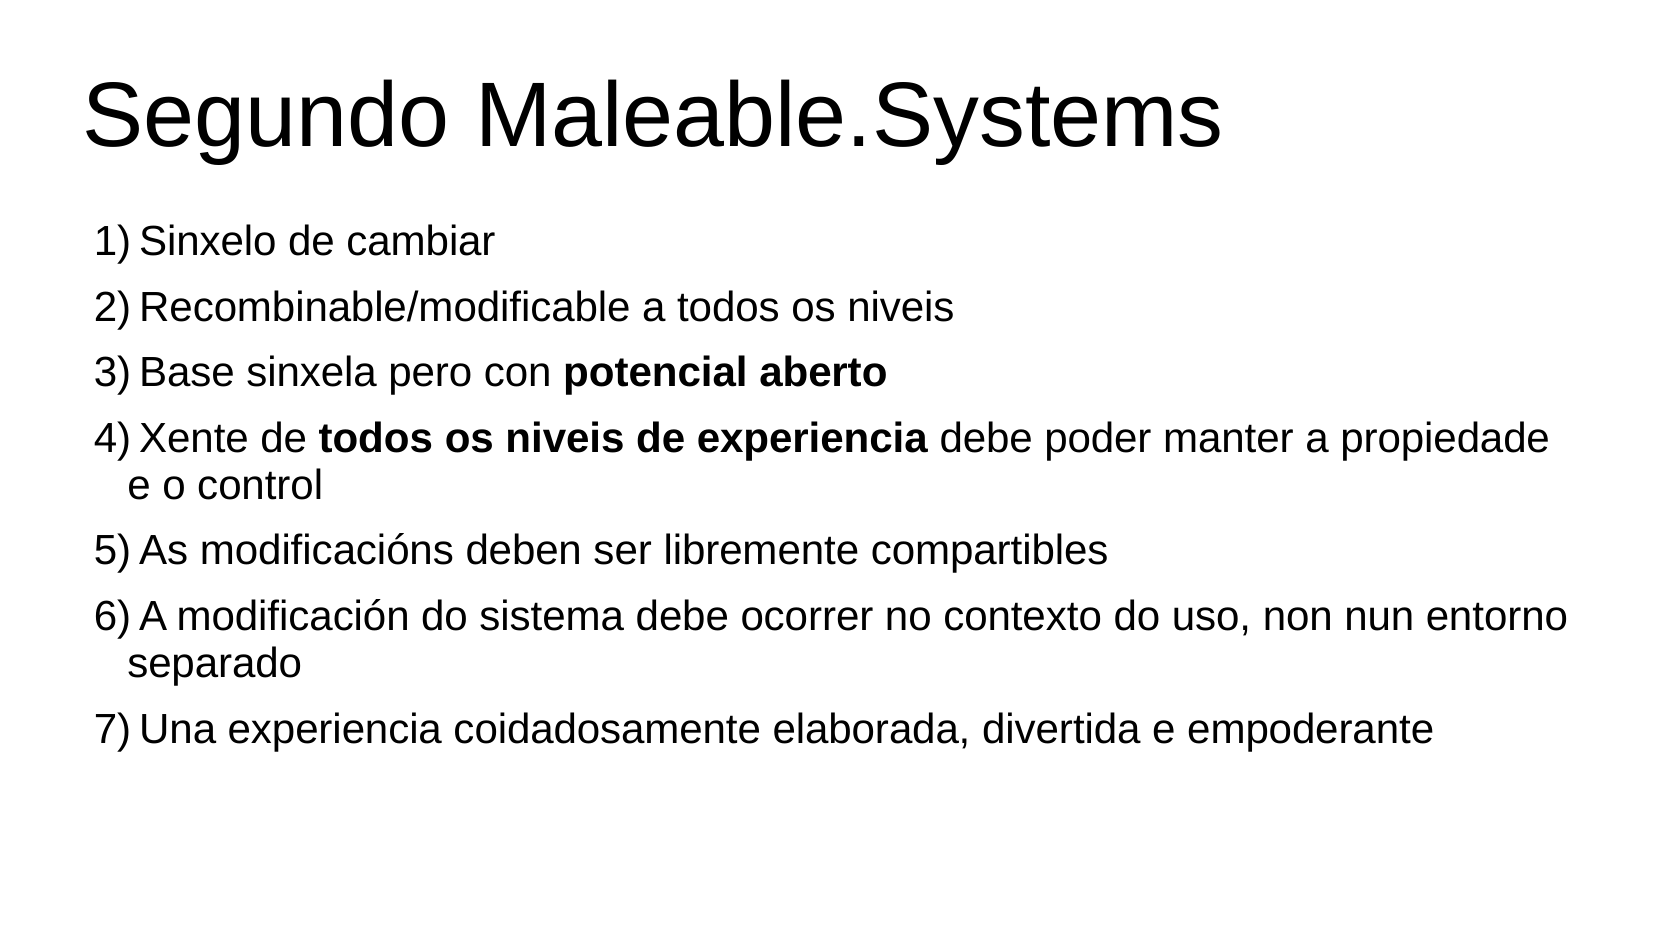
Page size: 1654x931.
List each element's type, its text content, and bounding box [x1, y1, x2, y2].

list Sinxelo de cambiar Recombinable/modificable a todos os niveis Base sinxela pero con potencial aberto Xente de todos os niveis de experiencia debe poder manter a propiedade e o control As modificacións deben ser libremente compartibles A modificación do sistema debe ocorrer no contexto do uso, non nun entorno separado Una experiencia coidadosamente elaborada, divertida e empoderante [82, 217, 1571, 758]
title Segundo Maleable.Systems [82, 37, 1571, 193]
